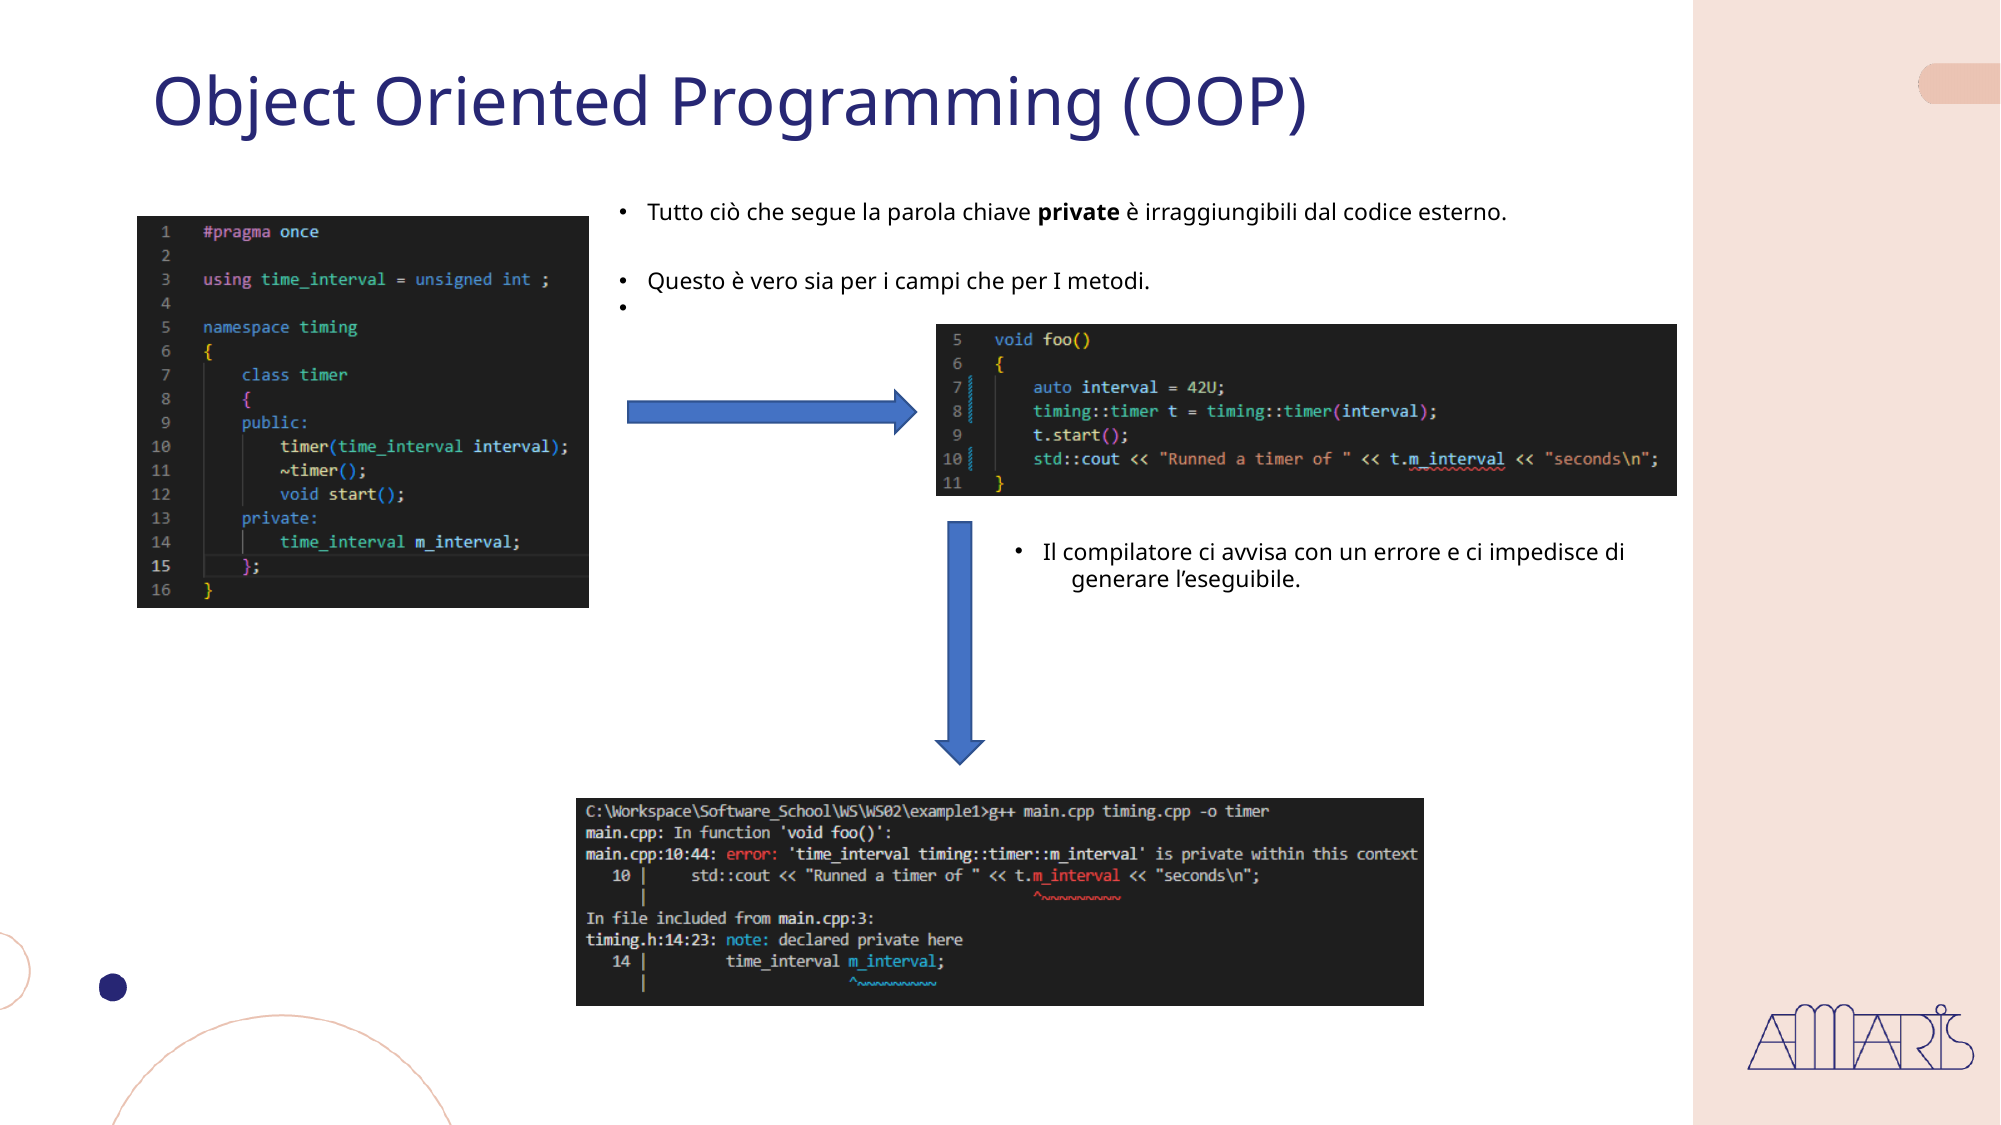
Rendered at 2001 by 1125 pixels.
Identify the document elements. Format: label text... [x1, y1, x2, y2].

text_box Tutto ciò che segue la parola chiave private è irraggiungibili dal codice esterno. Questo è vero sia per i campi che per I metodi. [604, 190, 1677, 331]
picture [576, 798, 1424, 1006]
picture [936, 324, 1677, 496]
title Object Oriented Programming (OOP) [137, 59, 1577, 148]
text_box [936, 522, 984, 765]
text_box Il compilatore ci avvisa con un errore e ci impedisce di generare l’eseguibile. [999, 529, 1677, 601]
picture [137, 217, 589, 608]
text_box [628, 391, 917, 434]
